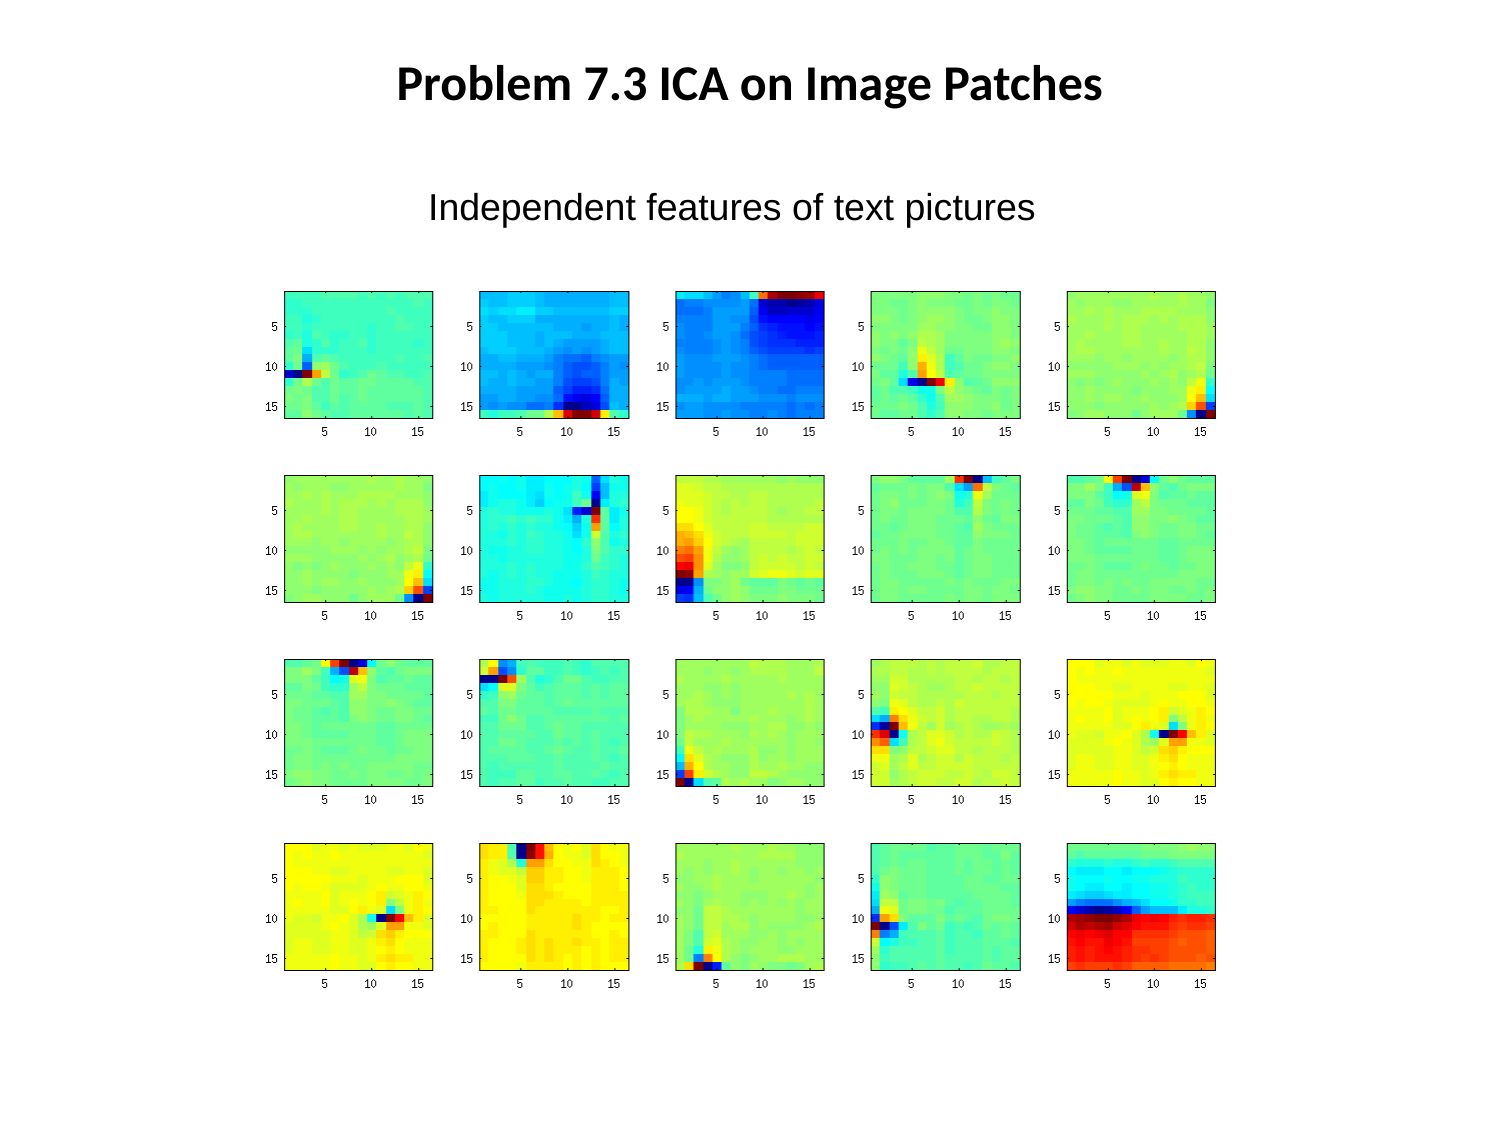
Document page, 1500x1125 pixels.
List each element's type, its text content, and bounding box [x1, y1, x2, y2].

text_box Problem 7.3 ICA on Image Patches [0, 42, 1500, 118]
picture [128, 163, 1329, 1063]
text_box Independent features of text pictures [413, 179, 1051, 237]
